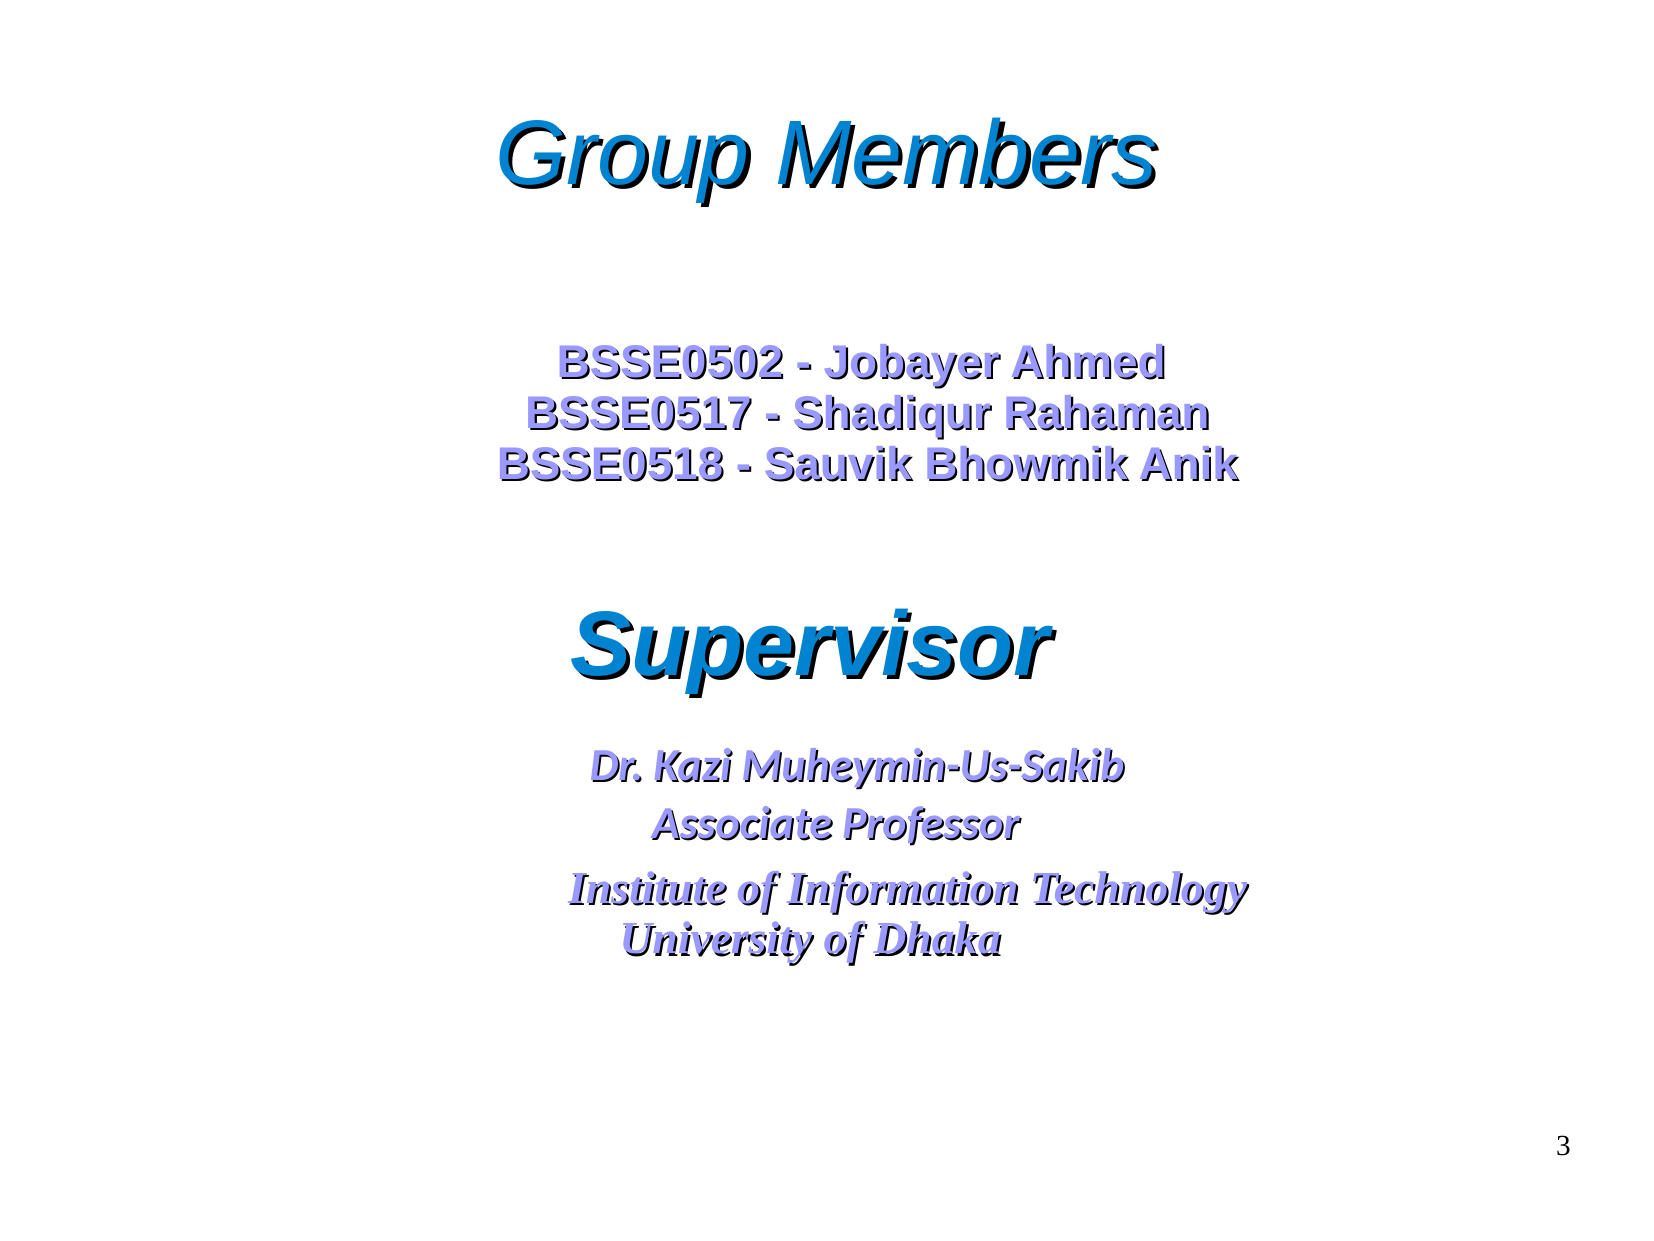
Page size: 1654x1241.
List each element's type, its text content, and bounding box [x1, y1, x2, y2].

title Group Members [82, 49, 1571, 257]
subtitle BSSE0502 - Jobayer Ahmed BSSE0517 - Shadiqur Rahaman BSSE0518 - Sauvik Bhowmik Anik Supervisor Dr. Kazi Muheymin-Us-Sakib Associate Professor Institute of Information Technology University of Dhaka [82, 290, 1538, 1010]
